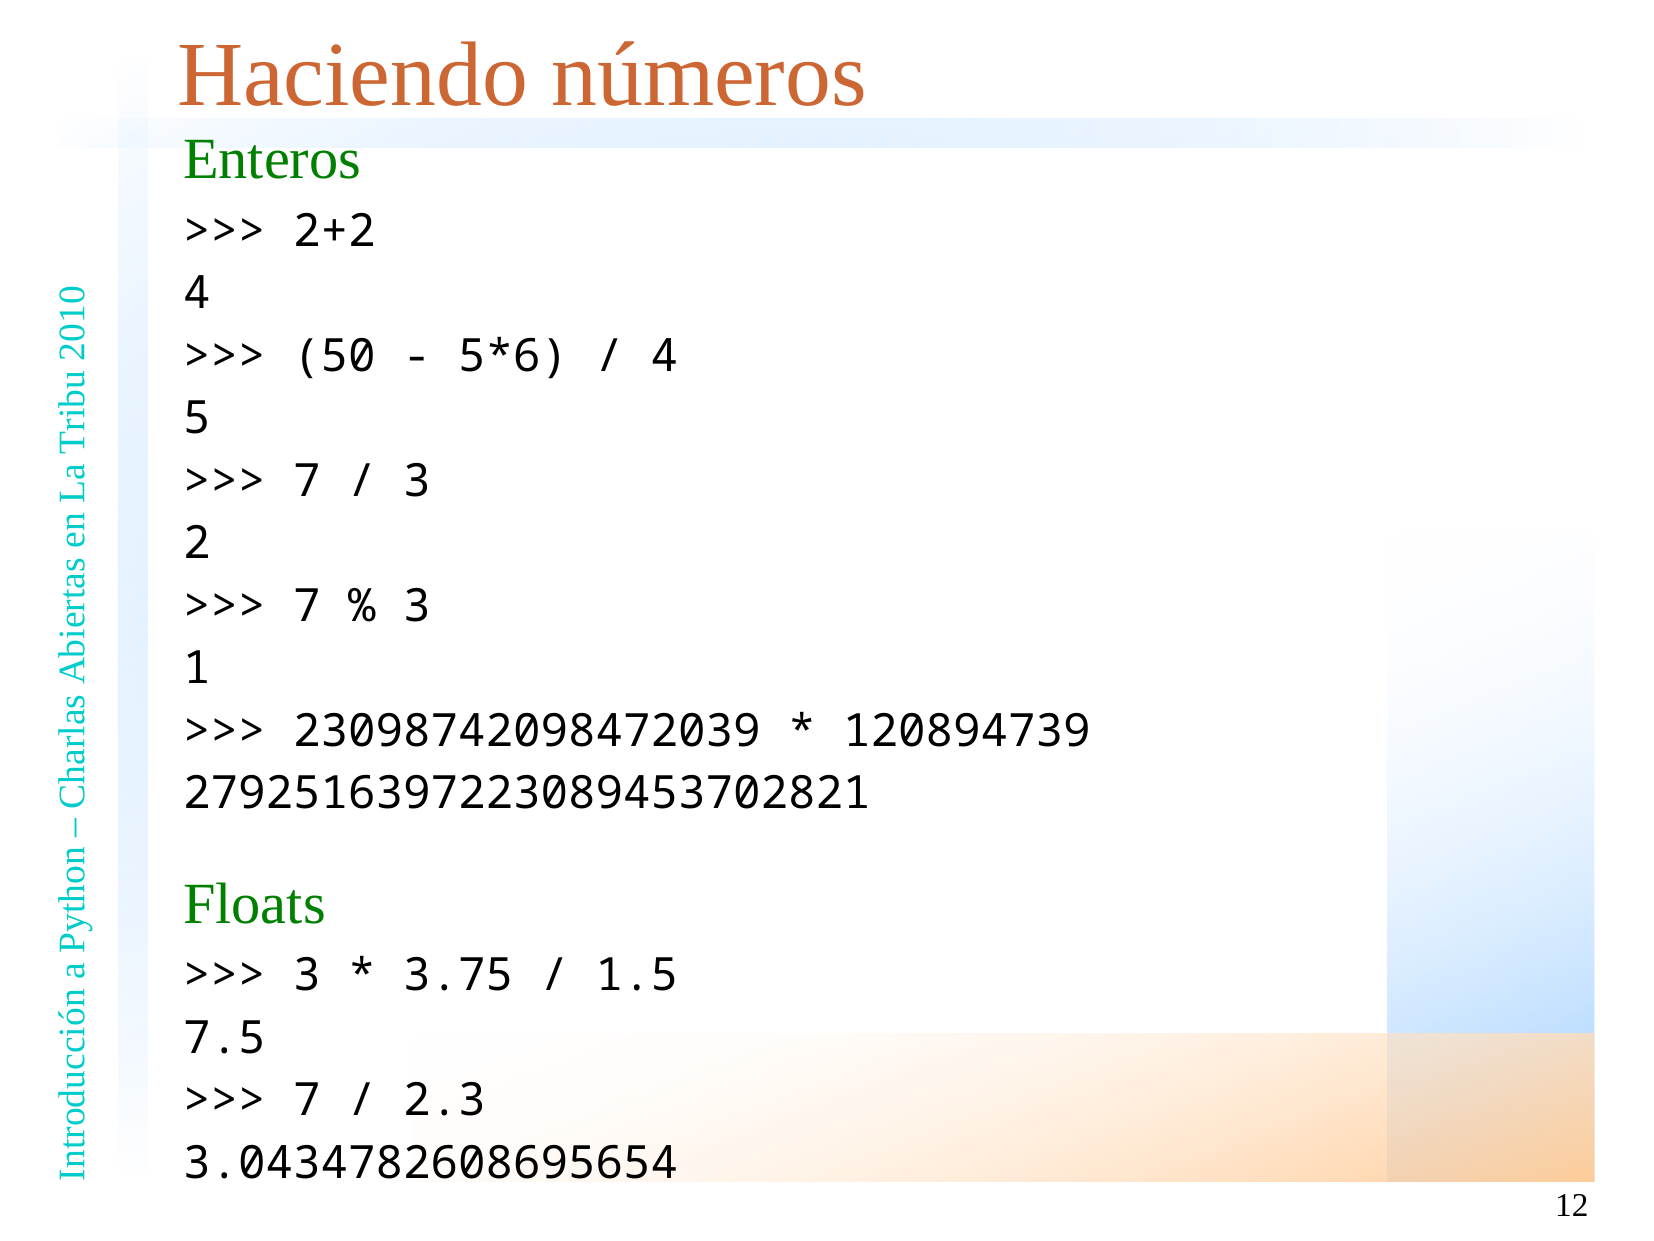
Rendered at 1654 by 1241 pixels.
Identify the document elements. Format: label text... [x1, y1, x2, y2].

title Haciendo números [177, 0, 1595, 147]
text_box Enteros >>> 2+2 4 >>> (50 - 5*6) / 4 5 >>> 7 / 3 2 >>> 7 % 3 1 >>> 23098742098472039 * 120894739 2792516397223089453702821 Floats >>> 3 * 3.75 / 1.5 7.5 >>> 7 / 2.3 3.0434782608695654 [147, 147, 1595, 1171]
